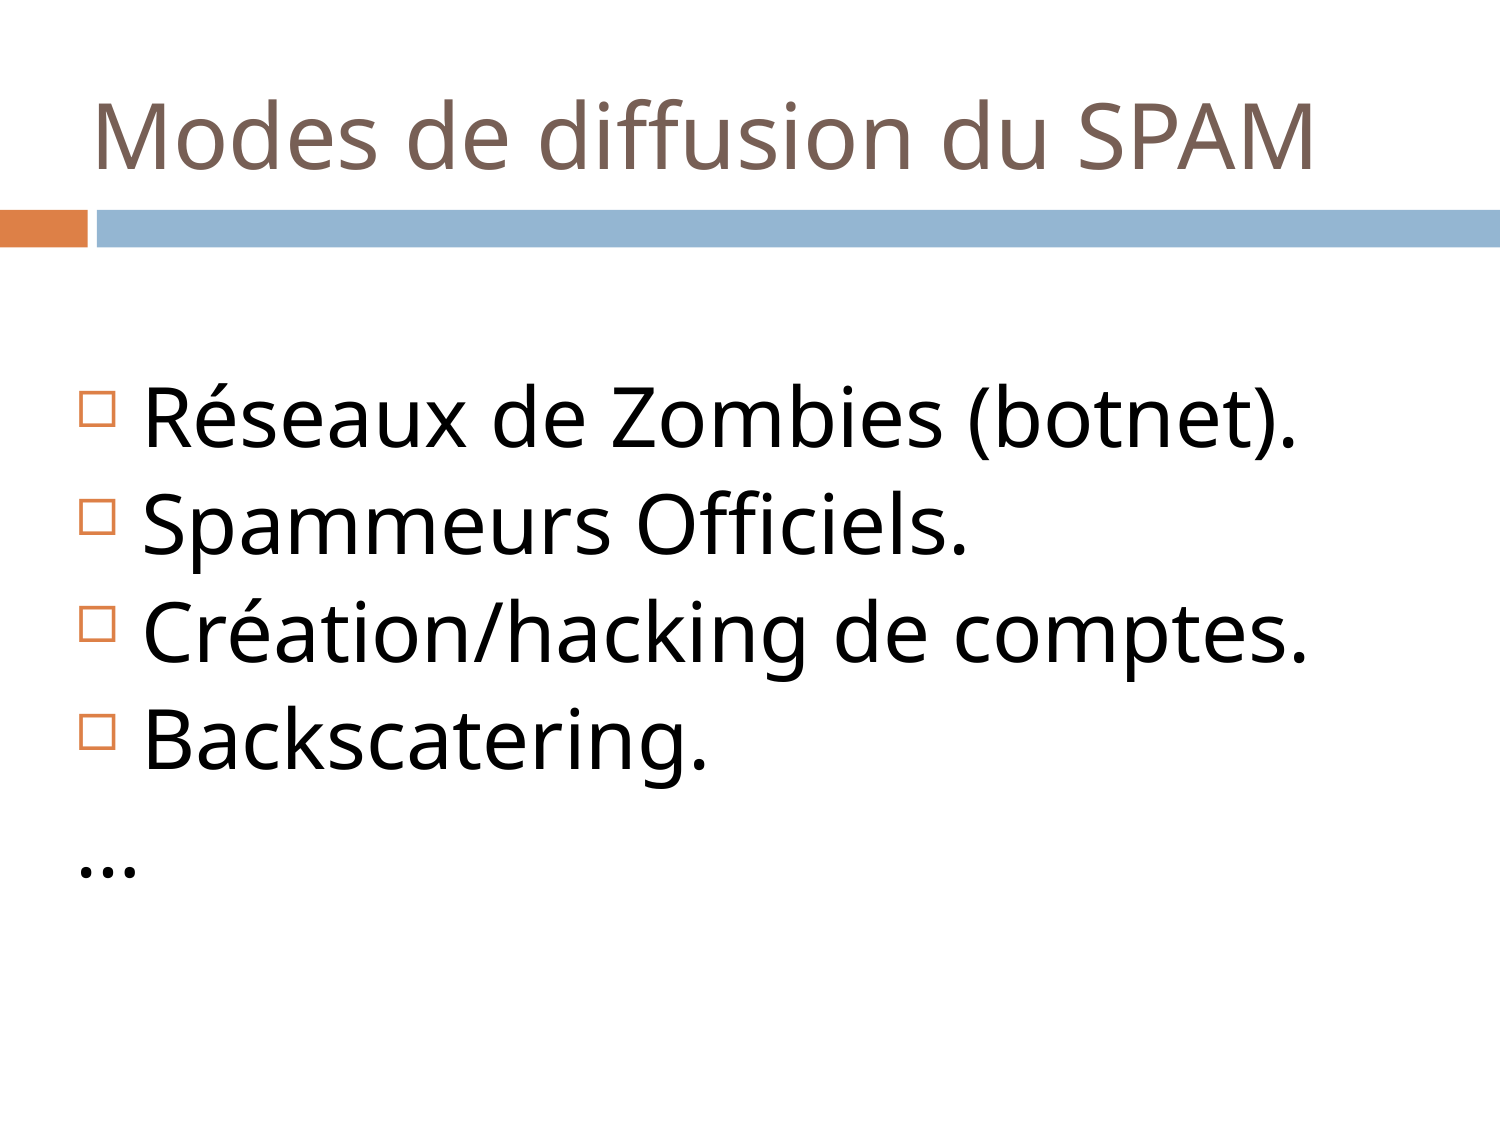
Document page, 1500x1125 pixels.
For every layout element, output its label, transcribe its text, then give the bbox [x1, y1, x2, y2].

title Modes de diffusion du SPAM [75, 52, 1426, 226]
subtitle Réseaux de Zombies (botnet). Spammeurs Officiels. Création/hacking de comptes. Backscatering. … [75, 270, 1426, 999]
